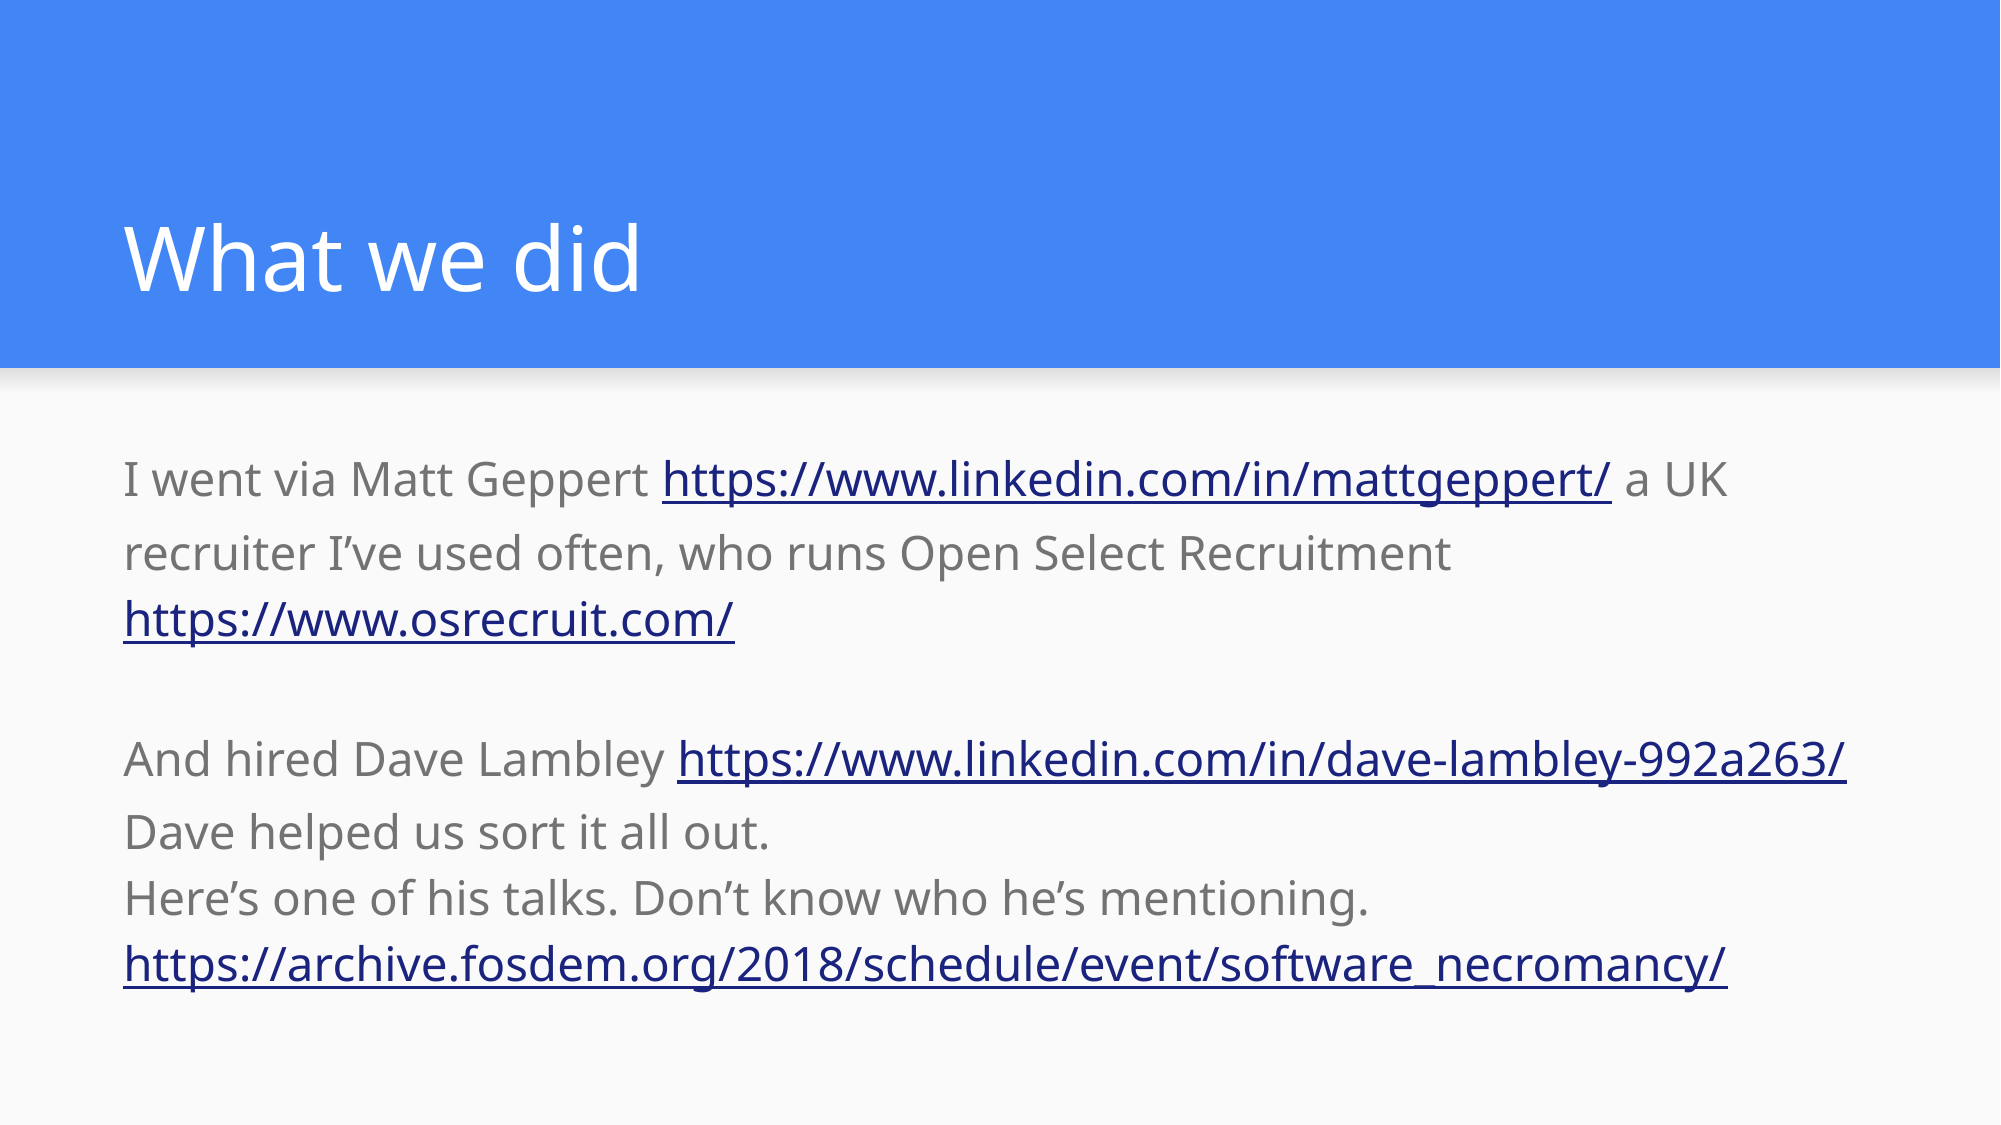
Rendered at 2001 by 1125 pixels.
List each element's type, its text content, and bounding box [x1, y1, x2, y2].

title What we did [103, 161, 1902, 330]
list I went via Matt Geppert https://www.linkedin.com/in/mattgeppert/ a UK recruiter I’ve used often, who runs Open Select Recruitment https://www.osrecruit.com/ And hired Dave Lambley https://www.linkedin.com/in/dave-lambley-992a263/ Dave helped us sort it all out. Here’s one of his talks. Don’t know who he’s mentioning. https://archive.fosdem.org/2018/schedule/event/software_necromancy/ [103, 419, 1902, 1057]
